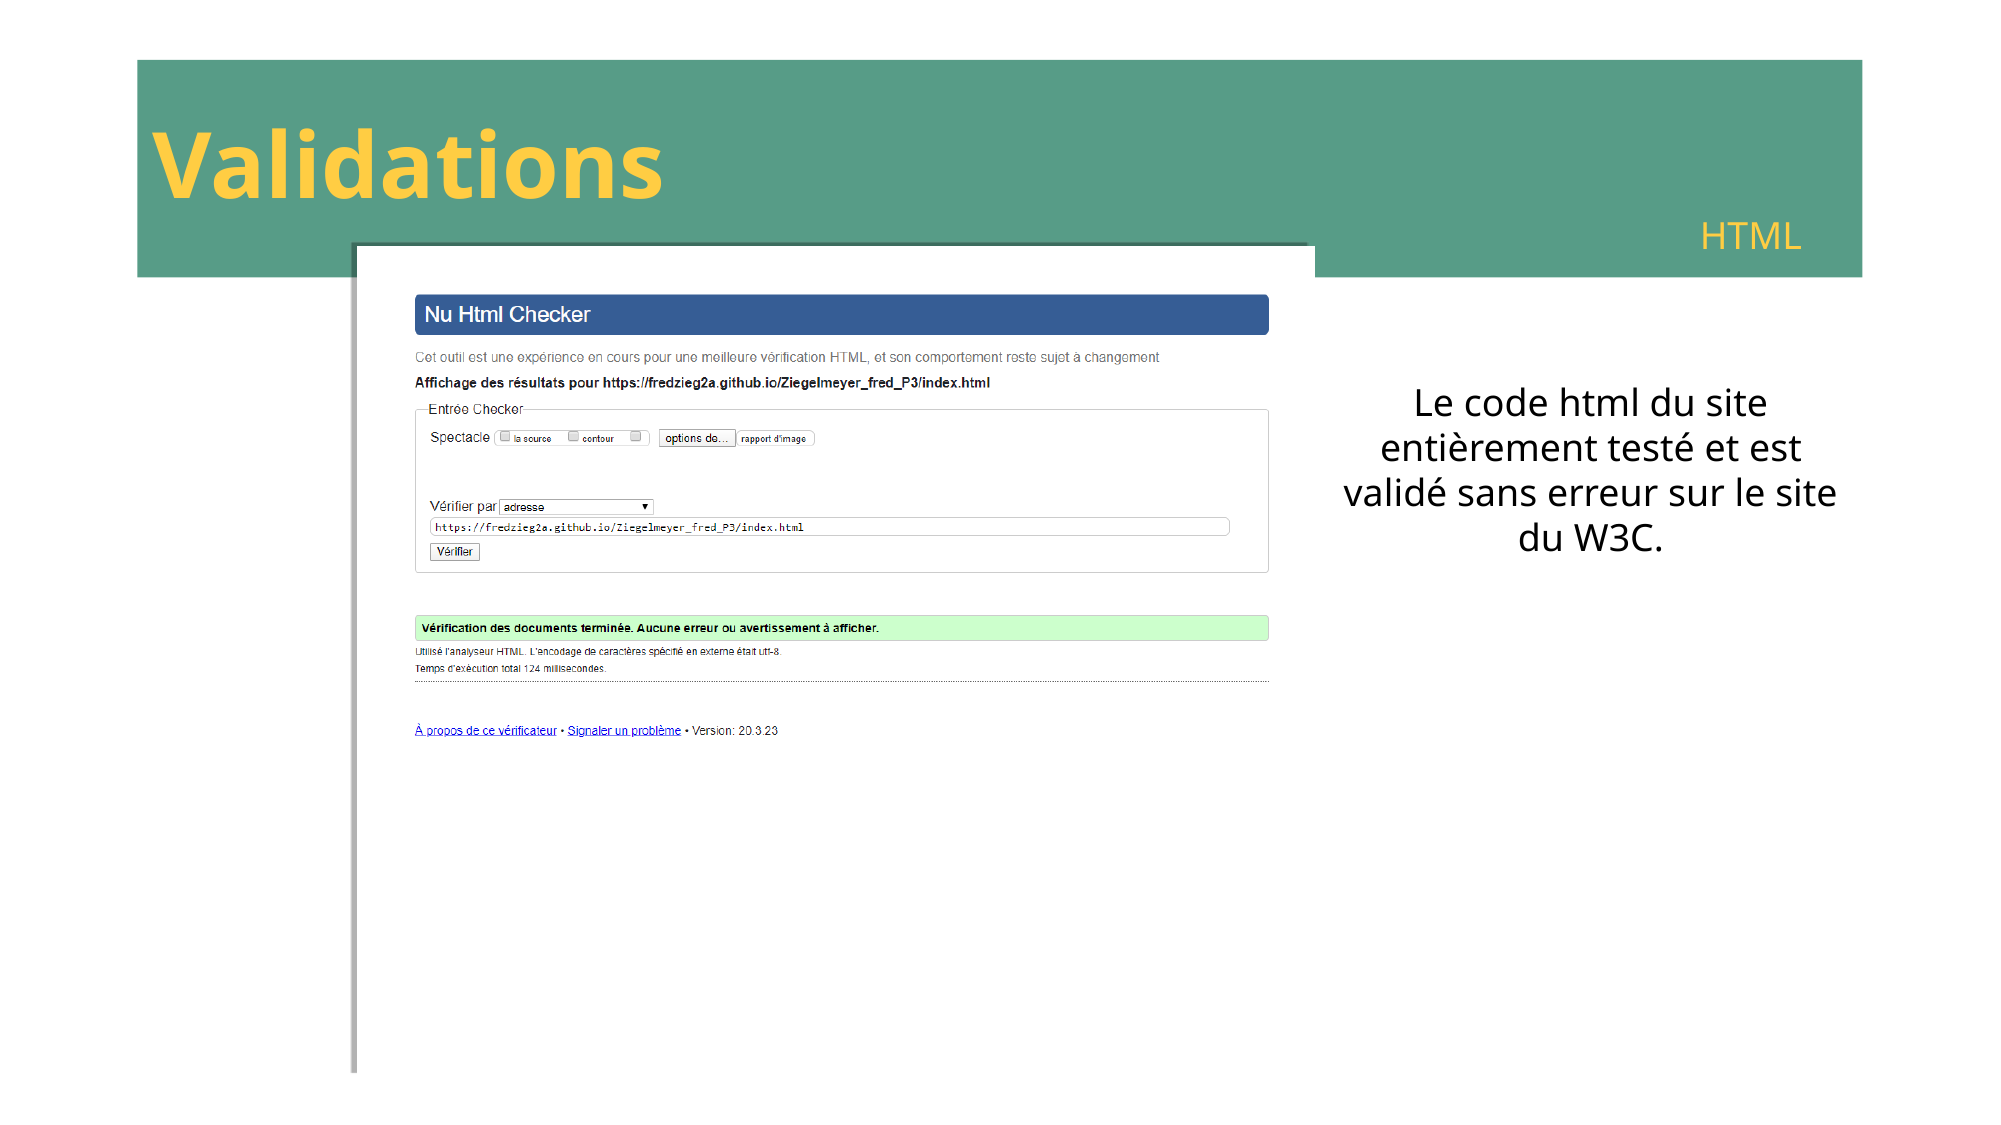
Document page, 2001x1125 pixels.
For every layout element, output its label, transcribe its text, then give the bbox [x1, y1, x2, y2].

text_box Le code html du site entièrement testé et est validé sans erreur sur le site du W3C. [1319, 371, 1863, 569]
text_box HTML [1684, 204, 1848, 266]
picture [388, 277, 1284, 1049]
title Validations [137, 59, 1863, 278]
